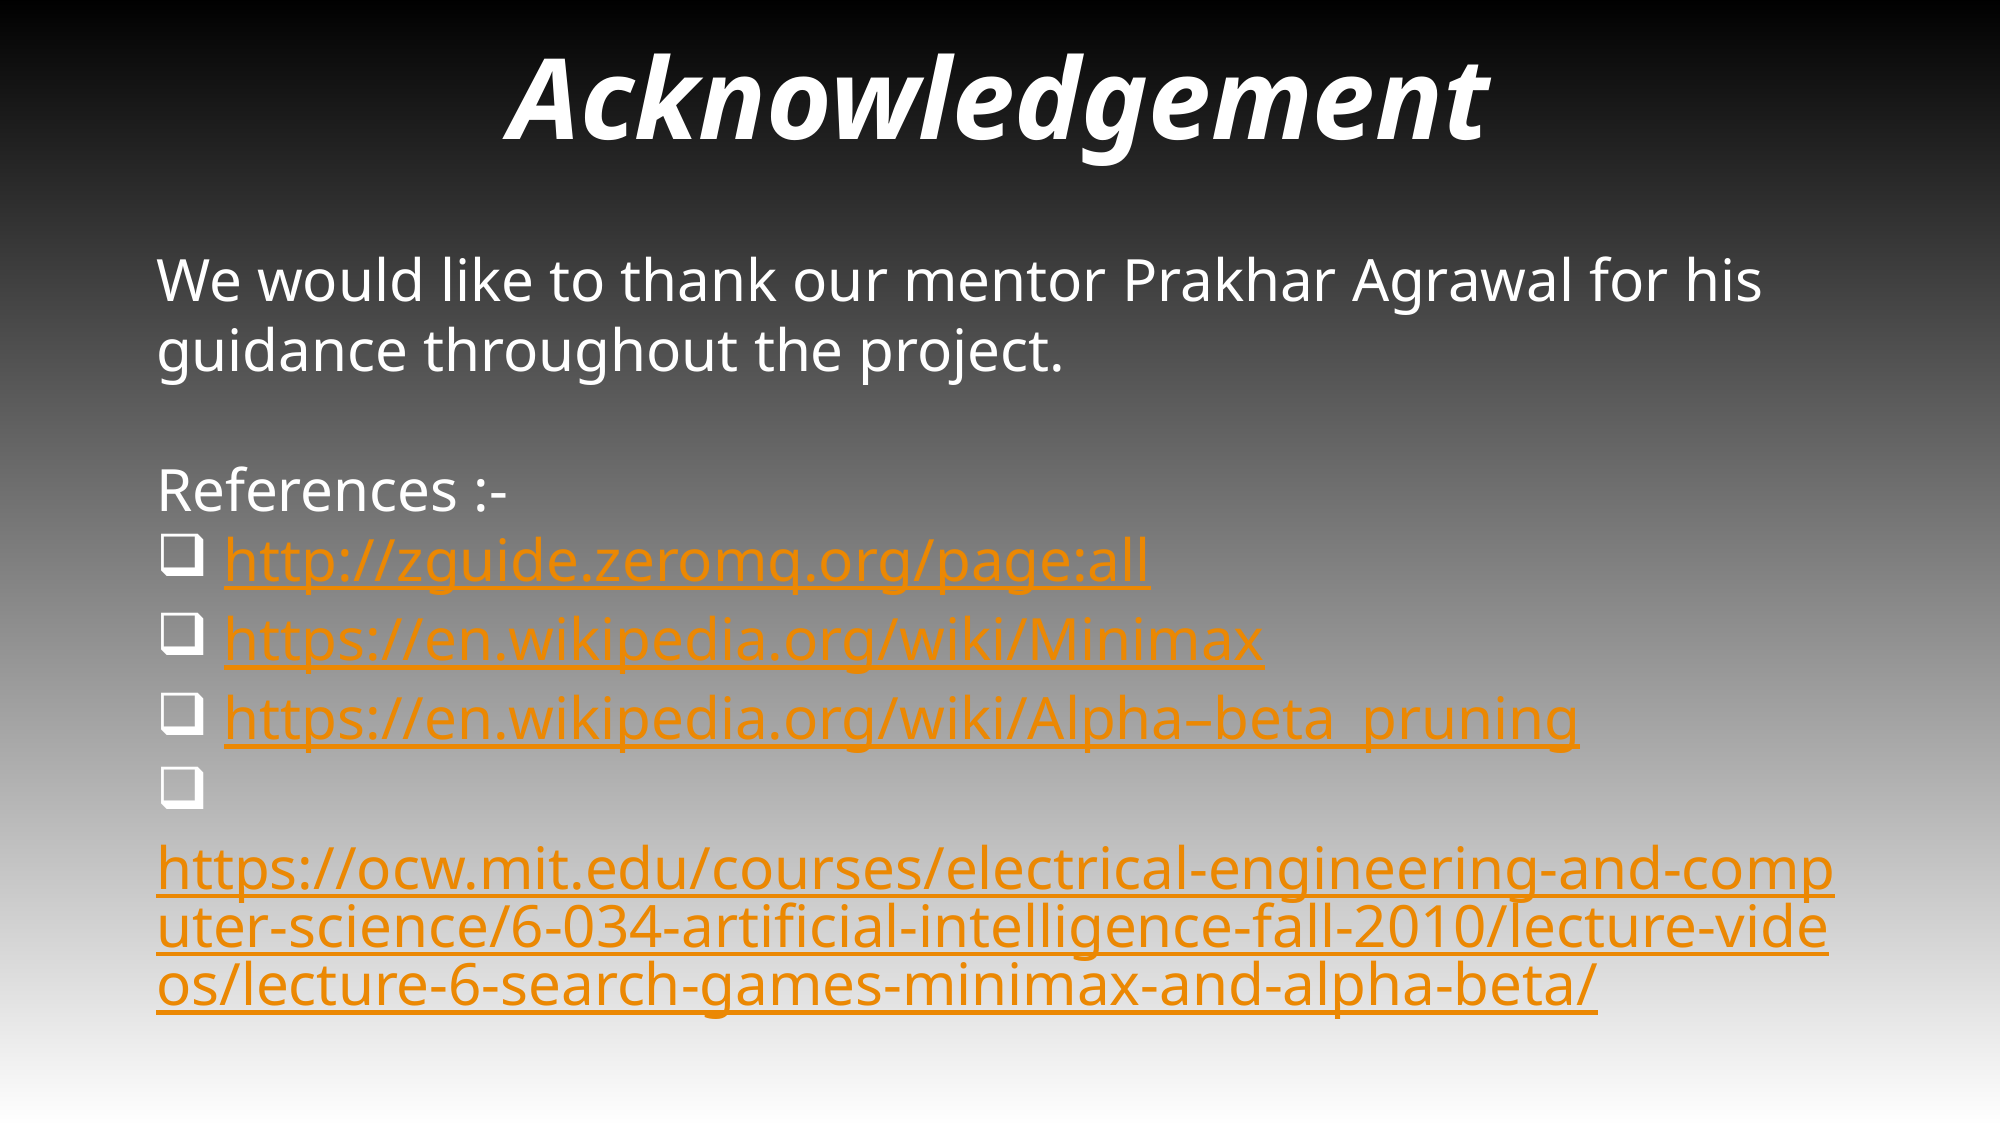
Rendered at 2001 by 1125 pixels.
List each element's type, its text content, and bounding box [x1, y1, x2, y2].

text_box We would like to thank our mentor Prakhar Agrawal for his guidance throughout the project. References :- http://zguide.zeromq.org/page:all https://en.wikipedia.org/wiki/Minimax https://en.wikipedia.org/wiki/Alpha–beta_pruning https://ocw.mit.edu/courses/electrical-engineering-and-computer-science/6-034-artificial-intelligence-fall-2010/lecture-videos/lecture-6-search-games-minimax-and-alpha-beta/ [141, 235, 1863, 1103]
text_box Acknowledgement [0, 19, 2000, 170]
